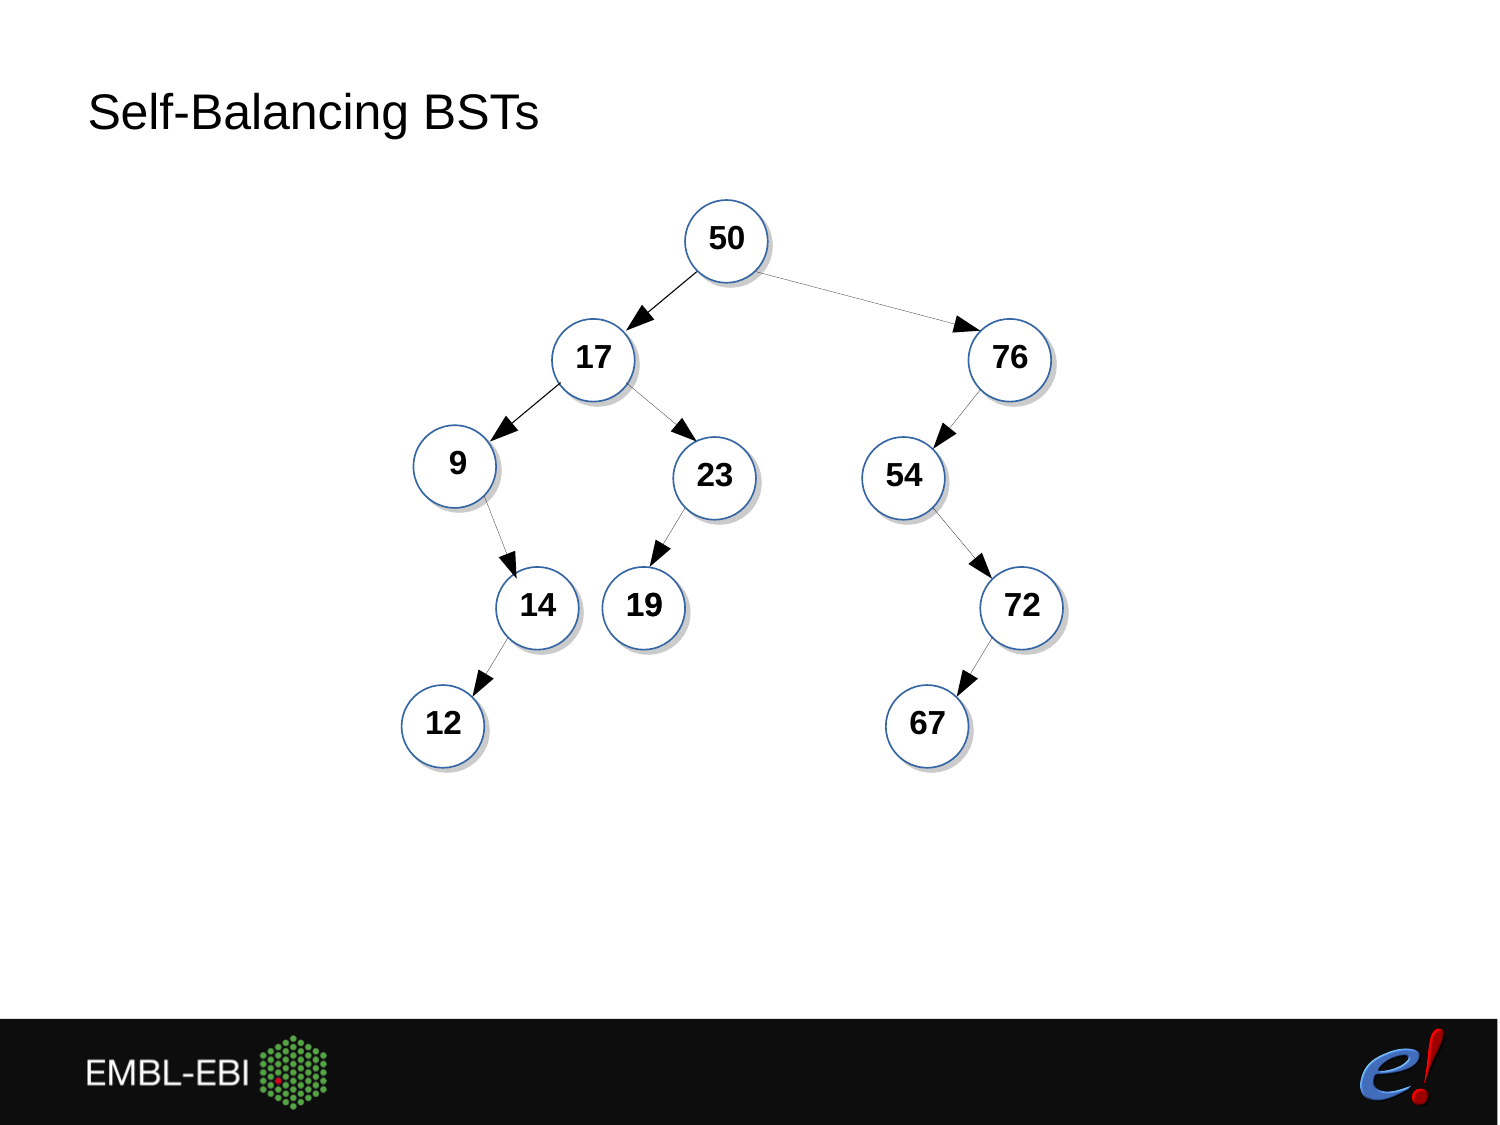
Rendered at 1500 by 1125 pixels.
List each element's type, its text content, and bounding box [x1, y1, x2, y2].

text_box [686, 437, 743, 448]
text_box [517, 566, 566, 578]
text_box [415, 685, 471, 696]
text_box [401, 701, 478, 768]
text_box [862, 454, 939, 520]
text_box [496, 584, 572, 650]
text_box 9 [433, 437, 485, 489]
text_box [602, 583, 679, 650]
text_box [968, 335, 1045, 402]
text_box [551, 335, 560, 383]
text_box 17 [560, 330, 635, 383]
text_box [875, 437, 932, 448]
text_box 76 [977, 330, 1052, 383]
text_box 23 [681, 448, 756, 501]
title Self-Balancing BSTs [87, 50, 1425, 175]
text_box [685, 217, 761, 283]
text_box [565, 318, 622, 330]
text_box 12 [410, 696, 485, 749]
text_box 50 [693, 211, 768, 264]
text_box [981, 318, 1038, 330]
text_box [615, 566, 672, 578]
text_box 67 [894, 696, 969, 749]
text_box [980, 584, 1057, 650]
text_box [413, 425, 497, 508]
picture [87, 1035, 327, 1110]
text_box [673, 454, 750, 520]
text_box [899, 685, 956, 696]
text_box 19 [611, 578, 686, 631]
text_box [993, 566, 1050, 578]
text_box 54 [870, 448, 945, 501]
text_box 14 [504, 578, 579, 631]
picture [1357, 1026, 1448, 1112]
text_box [698, 200, 755, 211]
text_box [885, 701, 962, 768]
text_box [560, 383, 627, 402]
text_box 72 [988, 578, 1063, 631]
